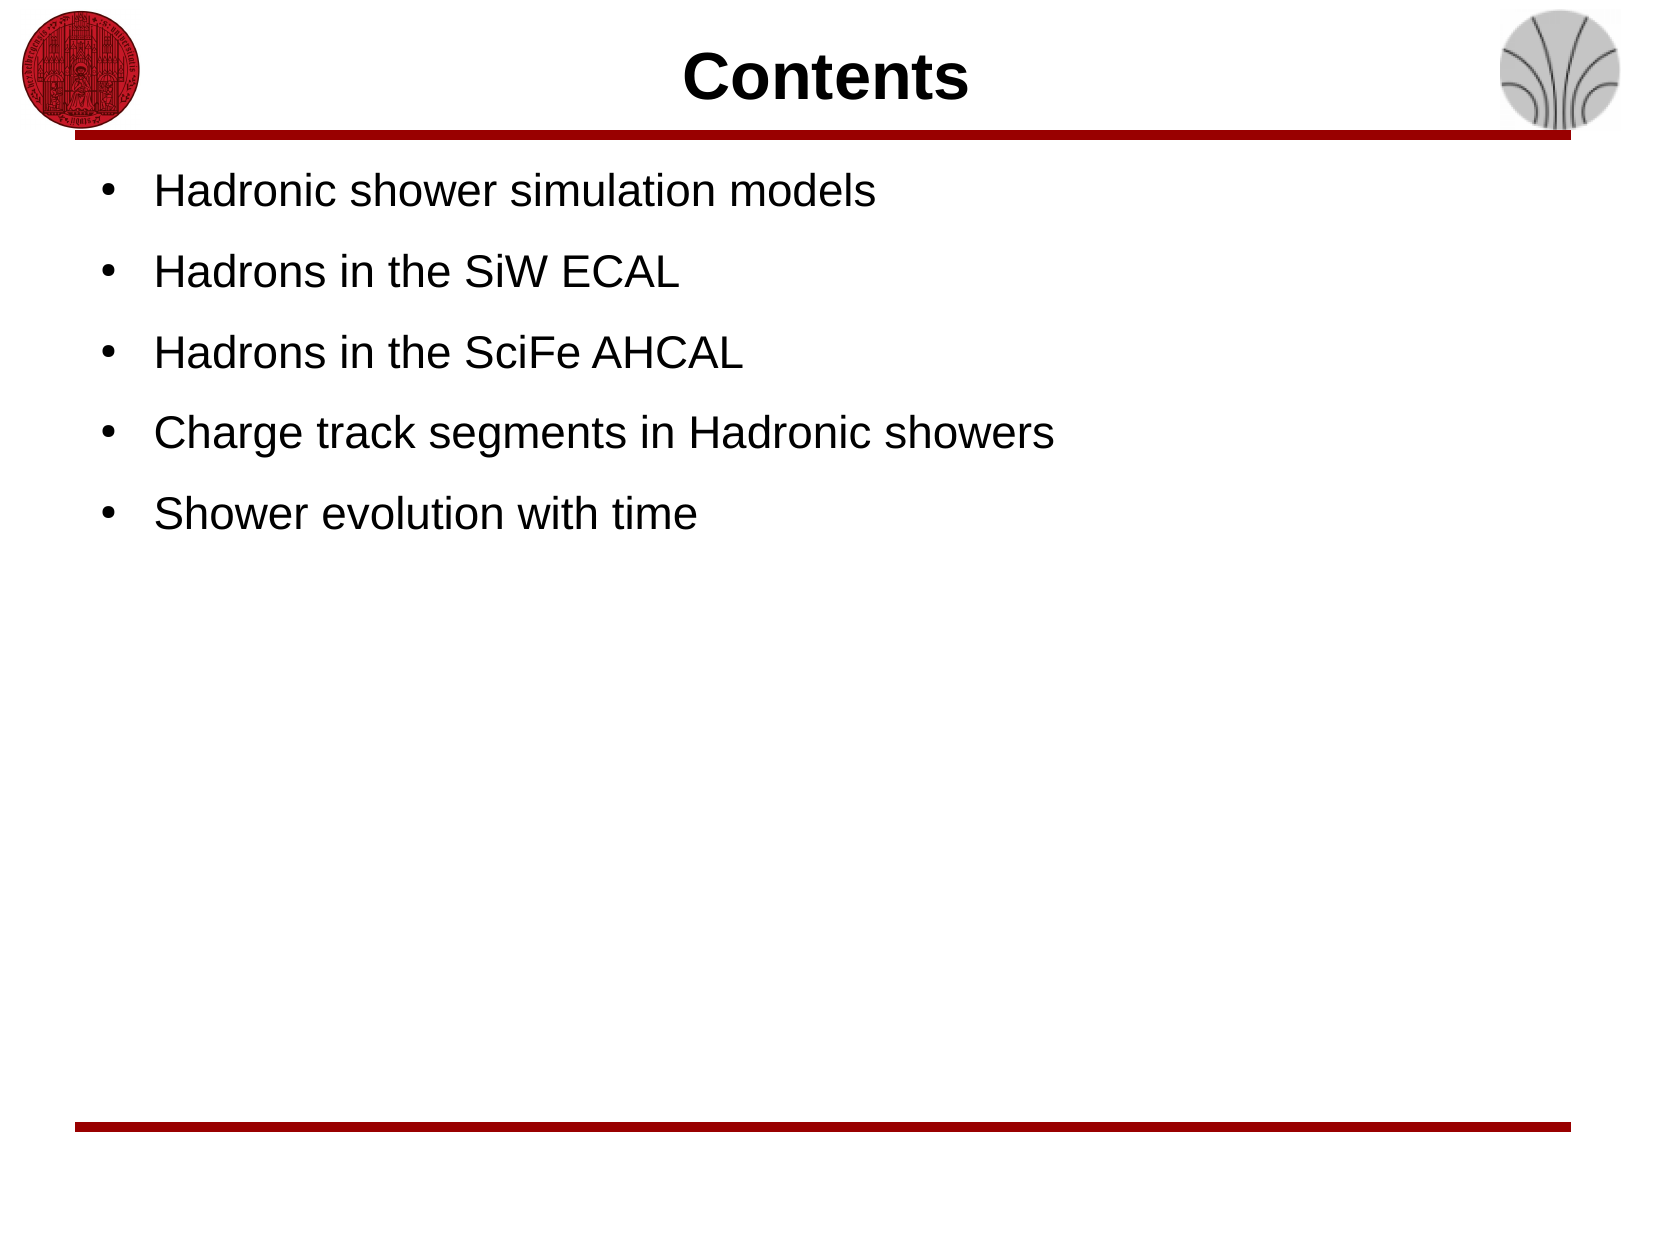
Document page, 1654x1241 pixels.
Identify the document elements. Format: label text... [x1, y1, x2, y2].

picture [20, 9, 141, 130]
title Contents [82, 25, 1571, 127]
picture [1500, 9, 1621, 131]
list Hadronic shower simulation models Hadrons in the SiW ECAL Hadrons in the SciFe AHCAL Charge track segments in Hadronic showers Shower evolution with time [82, 165, 1571, 1111]
